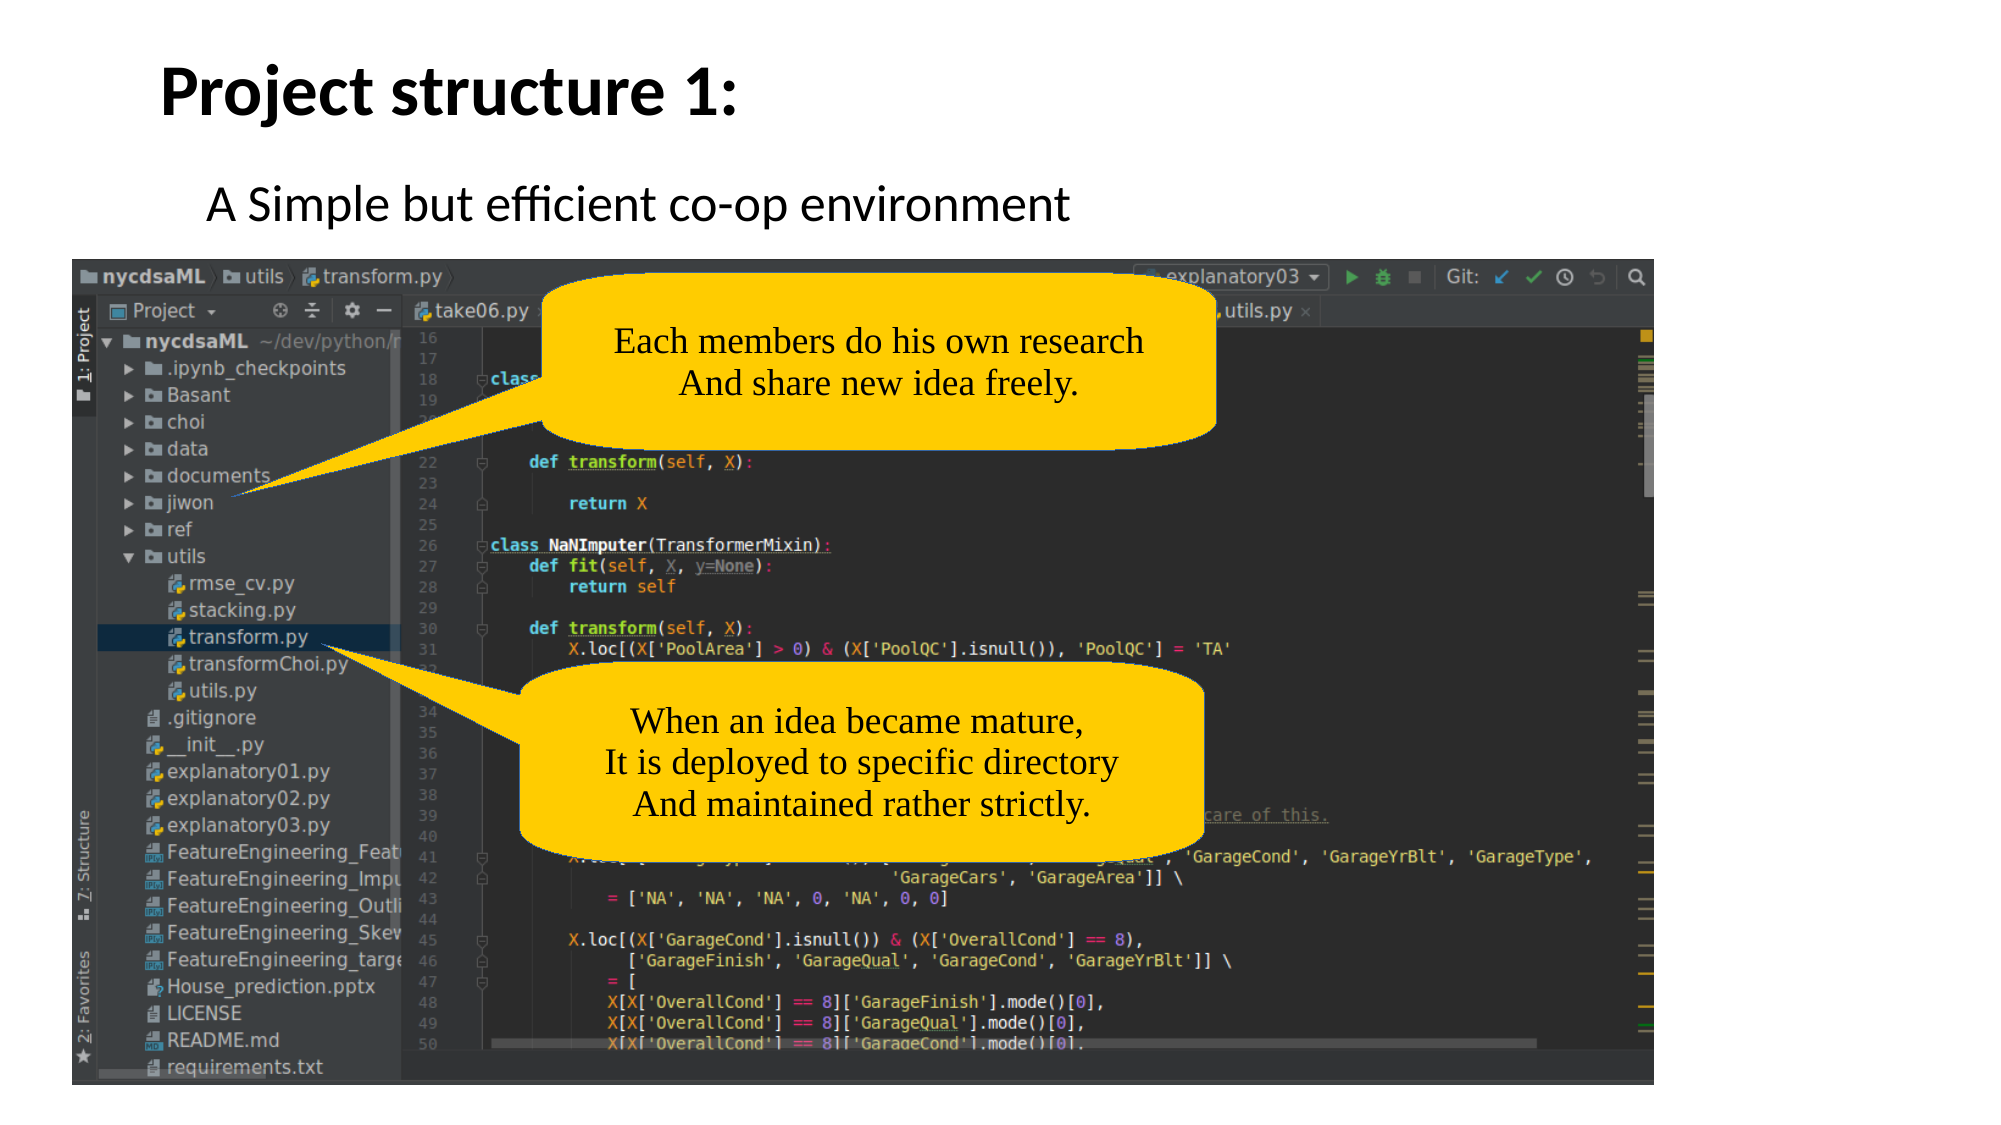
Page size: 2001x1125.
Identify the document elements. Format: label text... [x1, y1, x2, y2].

text_box Each members do his own research And share new idea freely. [231, 272, 1217, 497]
text_box Project structure 1: [145, 35, 756, 138]
text_box When an idea became mature, It is deployed to specific directory And maintained rather strictly. [321, 643, 1205, 863]
picture [72, 259, 1654, 1085]
text_box A Simple but efficient co-op environment [191, 162, 1099, 259]
